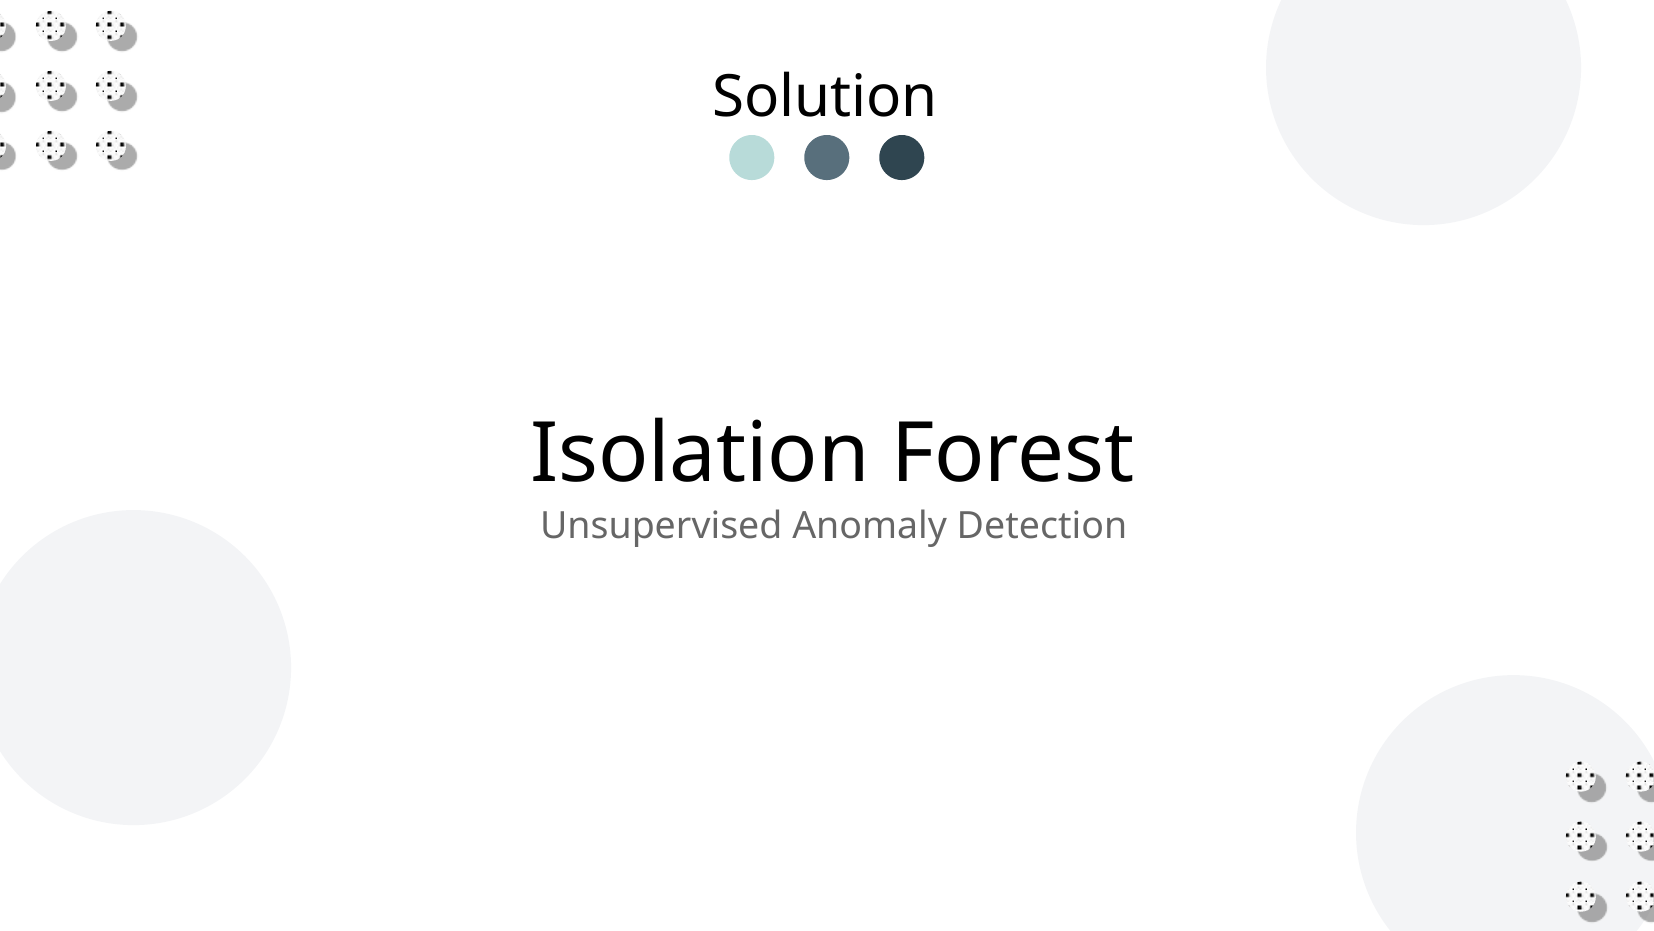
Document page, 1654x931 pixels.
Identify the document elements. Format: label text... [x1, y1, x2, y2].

picture [1625, 881, 1654, 912]
picture [1565, 881, 1596, 912]
picture [1625, 821, 1654, 852]
picture [1565, 761, 1596, 792]
text_box Solution [420, 46, 1231, 144]
picture [35, 10, 66, 41]
text_box [879, 135, 925, 181]
picture [35, 130, 67, 161]
picture [95, 10, 126, 41]
picture [35, 70, 66, 101]
picture [1565, 821, 1596, 852]
text_box Isolation Forest [427, 384, 1238, 491]
picture [1625, 761, 1654, 792]
text_box [729, 135, 775, 181]
picture [0, 74, 6, 99]
picture [0, 133, 7, 159]
picture [95, 130, 127, 161]
picture [0, 13, 6, 38]
text_box [804, 135, 850, 181]
picture [95, 70, 126, 101]
text_box Unsupervised Anomaly Detection [373, 491, 1295, 616]
